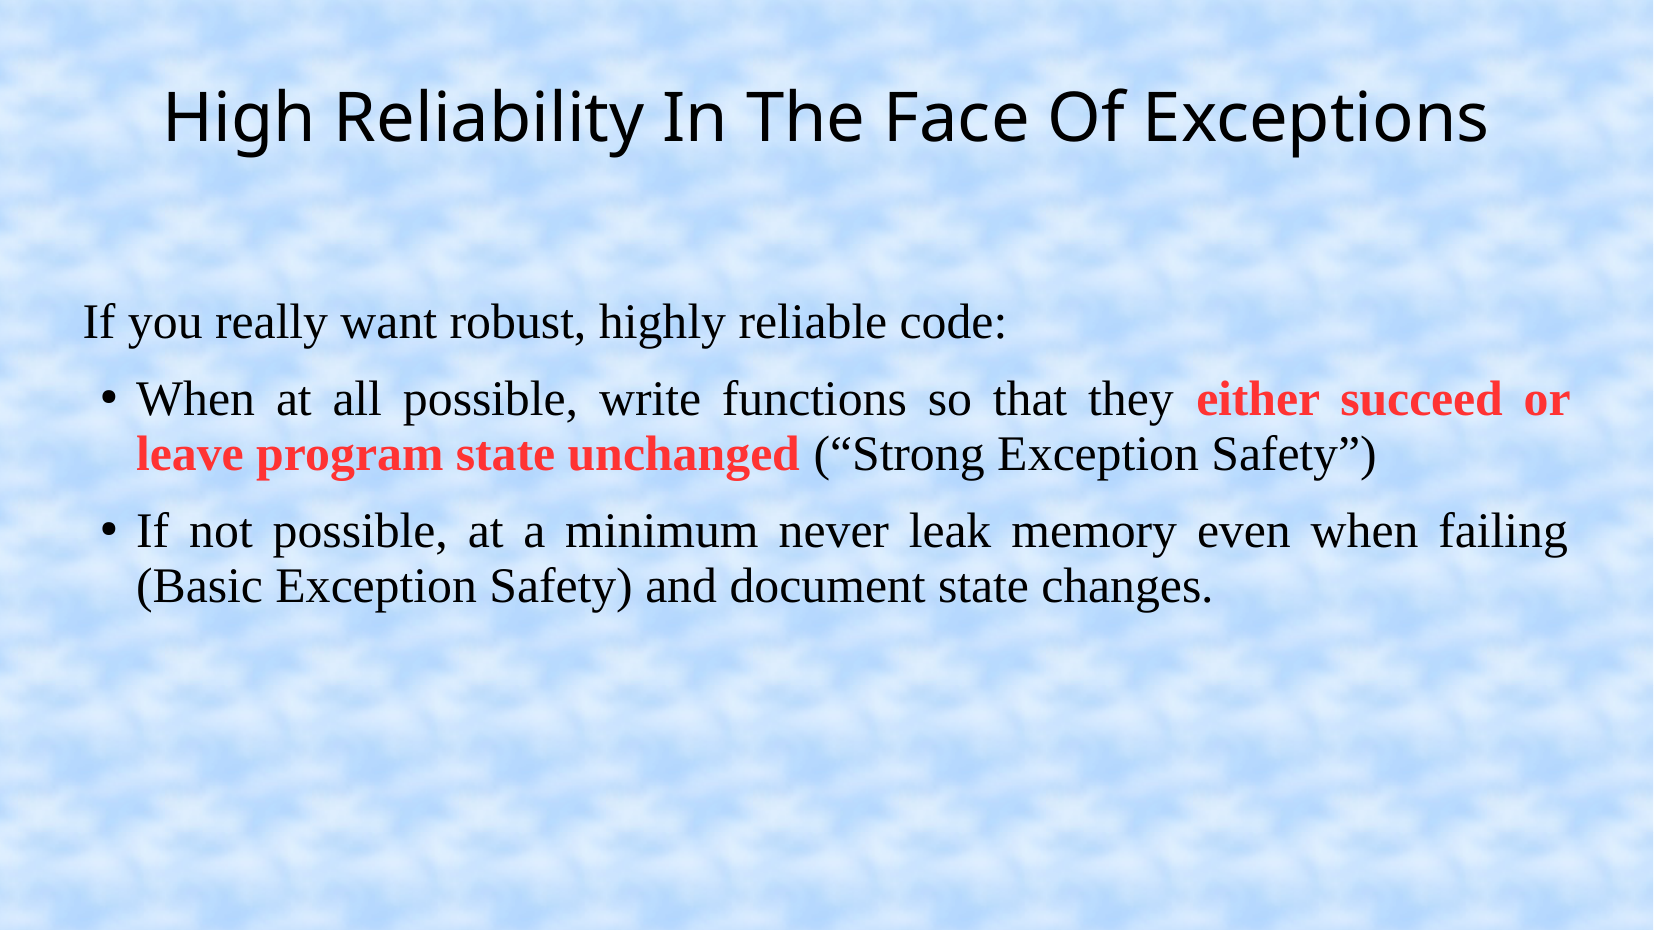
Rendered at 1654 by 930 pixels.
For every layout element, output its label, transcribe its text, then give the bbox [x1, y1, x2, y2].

title High Reliability In The Face Of Exceptions [82, 36, 1571, 193]
picture [0, 0, 1654, 930]
list If you really want robust, highly reliable code: When at all possible, write functions so that they either succeed or leave program state unchanged (“Strong Exception Safety”) If not possible, at a minimum never leak memory even when failing (Basic Exception Safety) and document state changes. [82, 217, 1571, 841]
